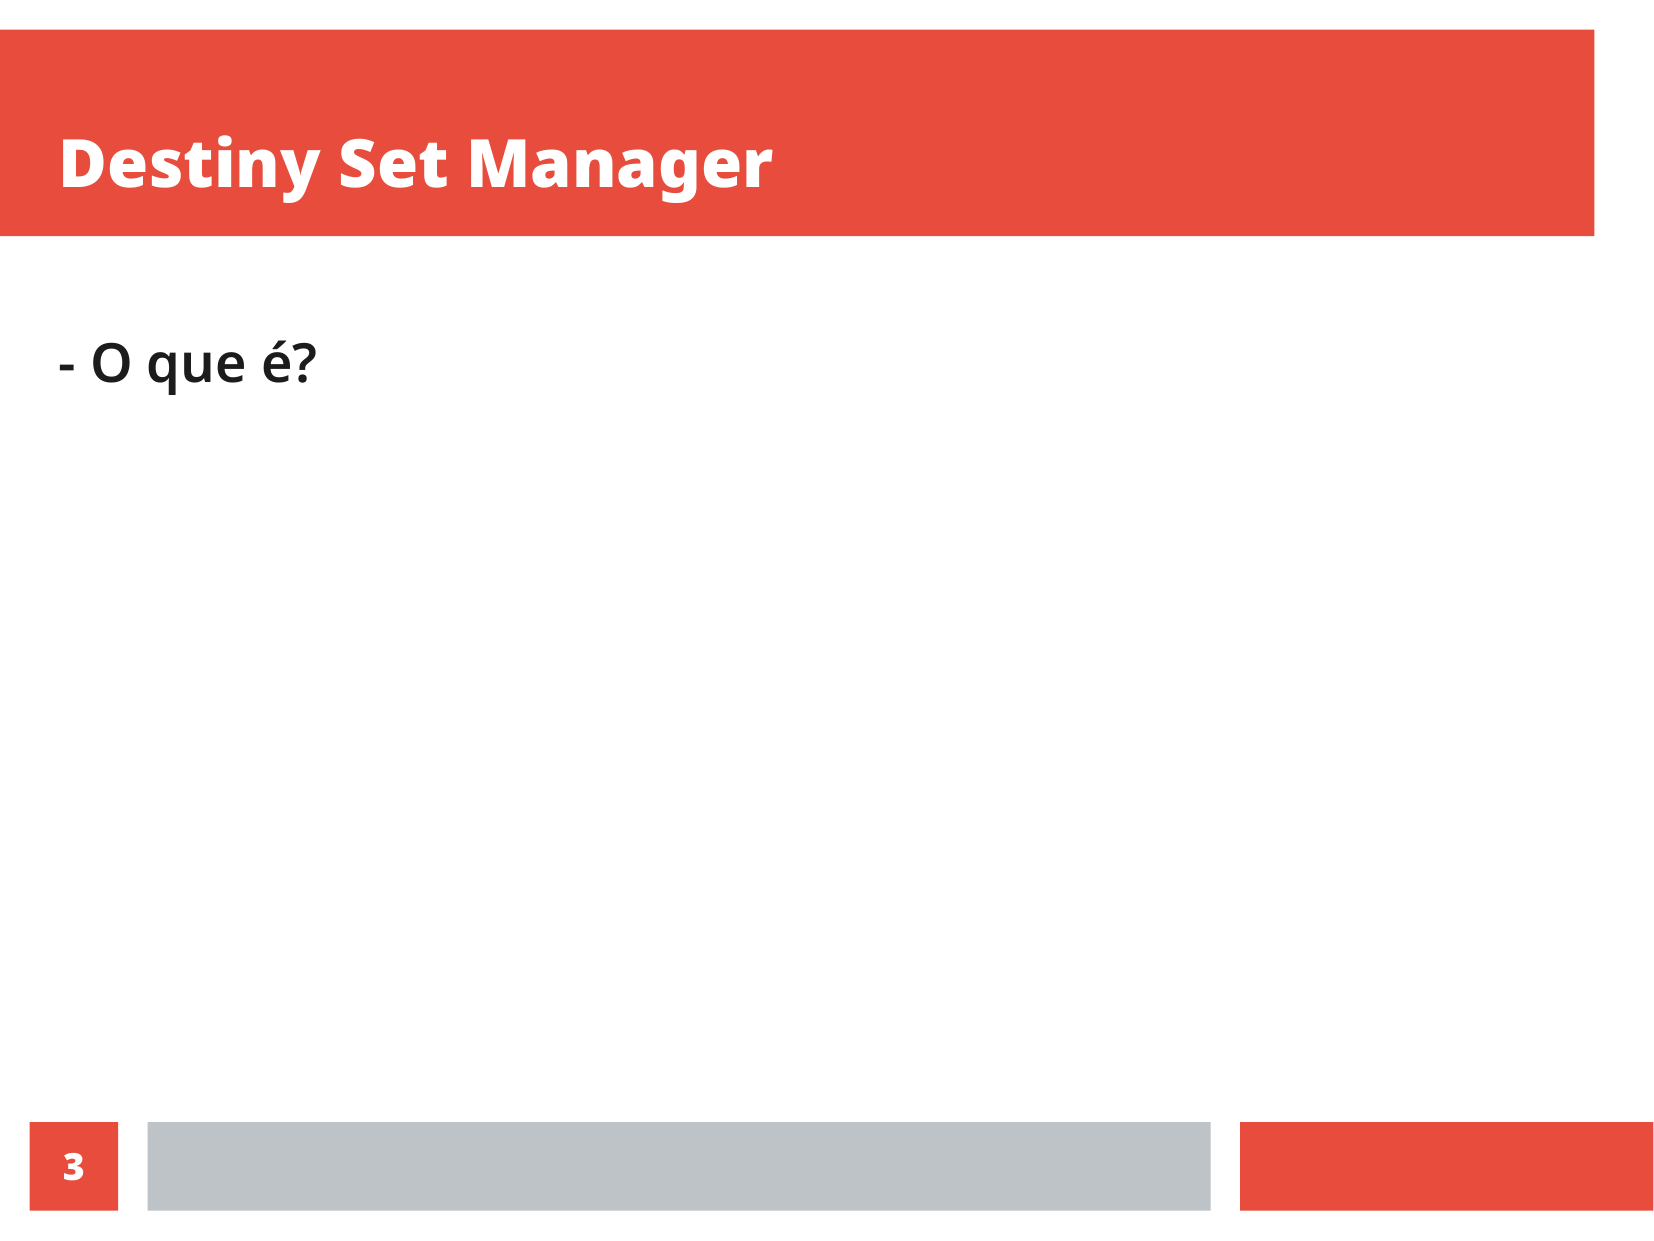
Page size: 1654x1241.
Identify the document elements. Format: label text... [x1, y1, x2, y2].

list - O que é? [59, 324, 1565, 1093]
title Destiny Set Manager [59, 59, 1595, 207]
